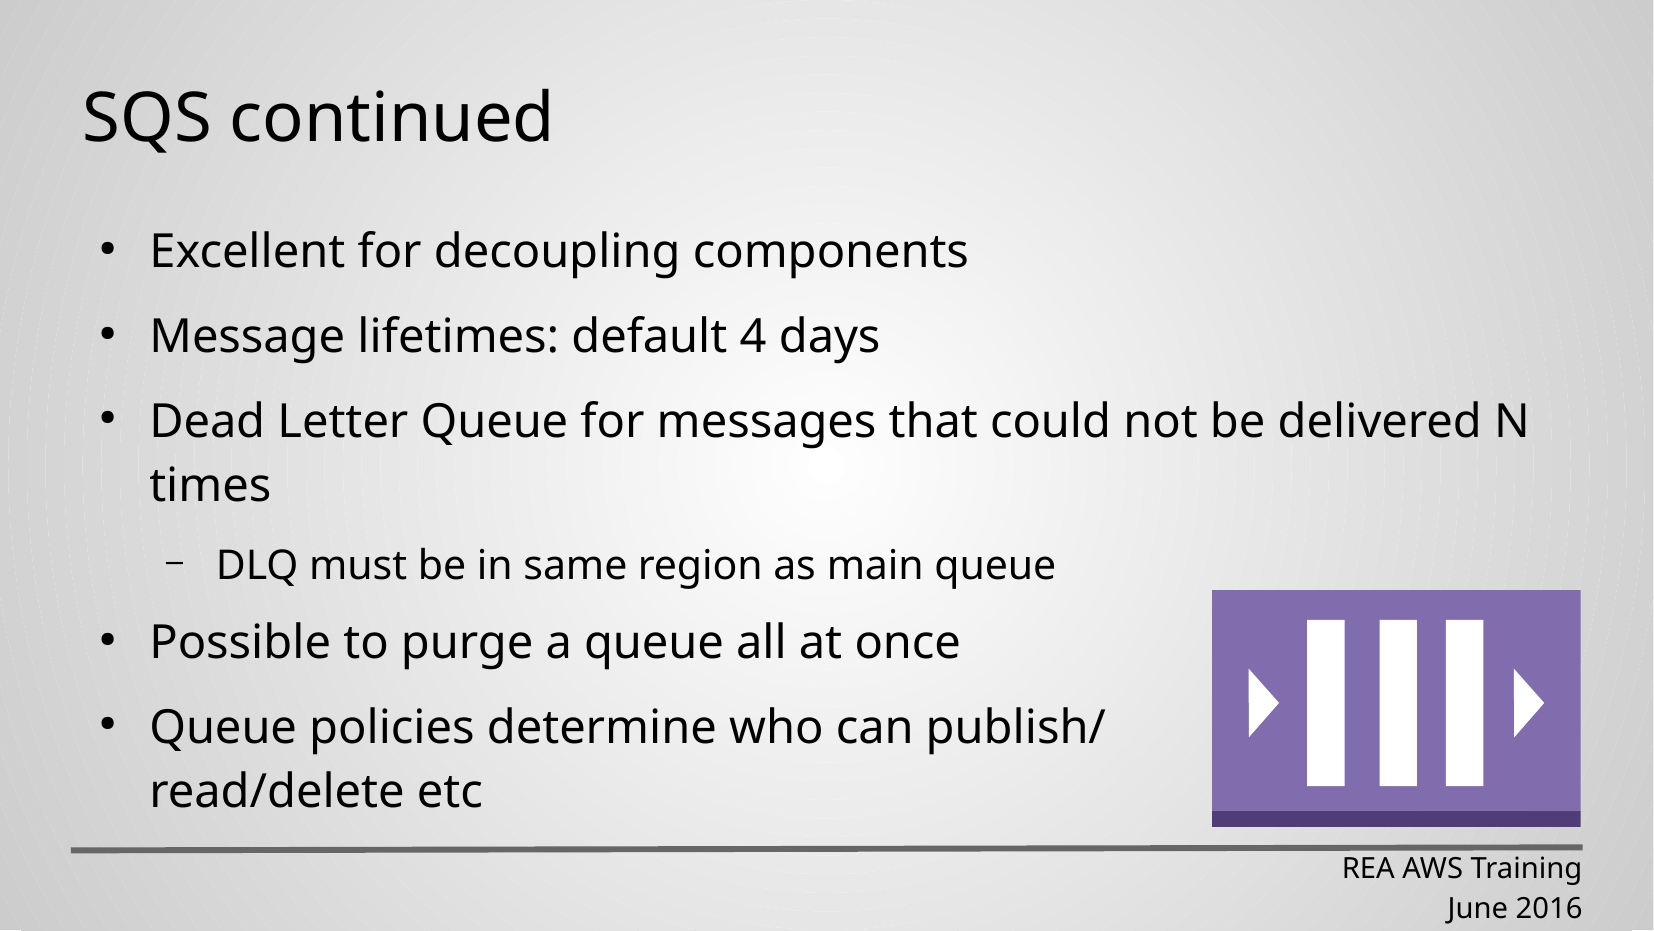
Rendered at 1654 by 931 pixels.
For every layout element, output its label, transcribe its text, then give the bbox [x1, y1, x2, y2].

picture [1204, 585, 1583, 827]
list Excellent for decoupling components Message lifetimes: default 4 days Dead Letter Queue for messages that could not be delivered N times DLQ must be in same region as main queue Possible to purge a queue all at once Queue policies determine who can publish/ read/delete etc [82, 217, 1571, 827]
title SQS continued [82, 37, 1571, 193]
